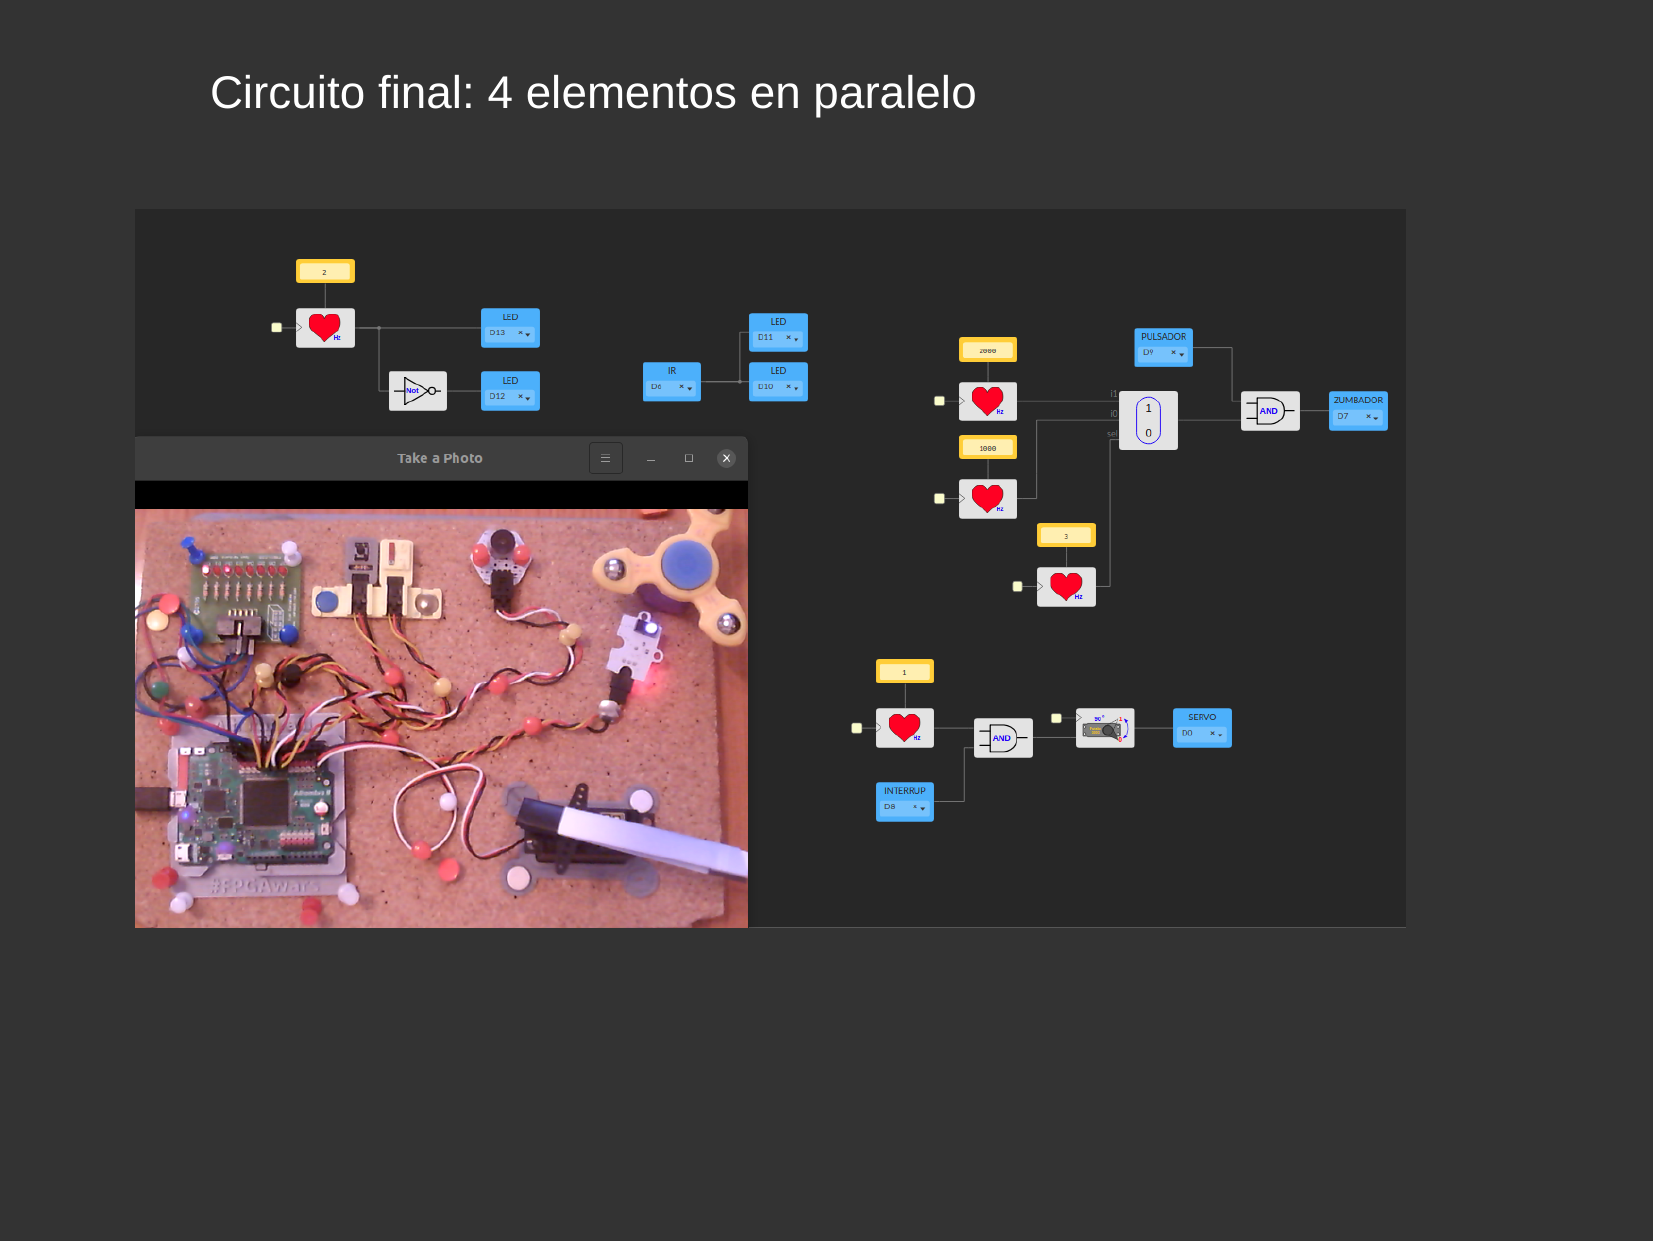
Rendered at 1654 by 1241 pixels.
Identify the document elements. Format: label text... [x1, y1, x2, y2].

text_box Circuito final: 4 elementos en paralelo [195, 60, 1321, 136]
picture [135, 209, 1406, 928]
